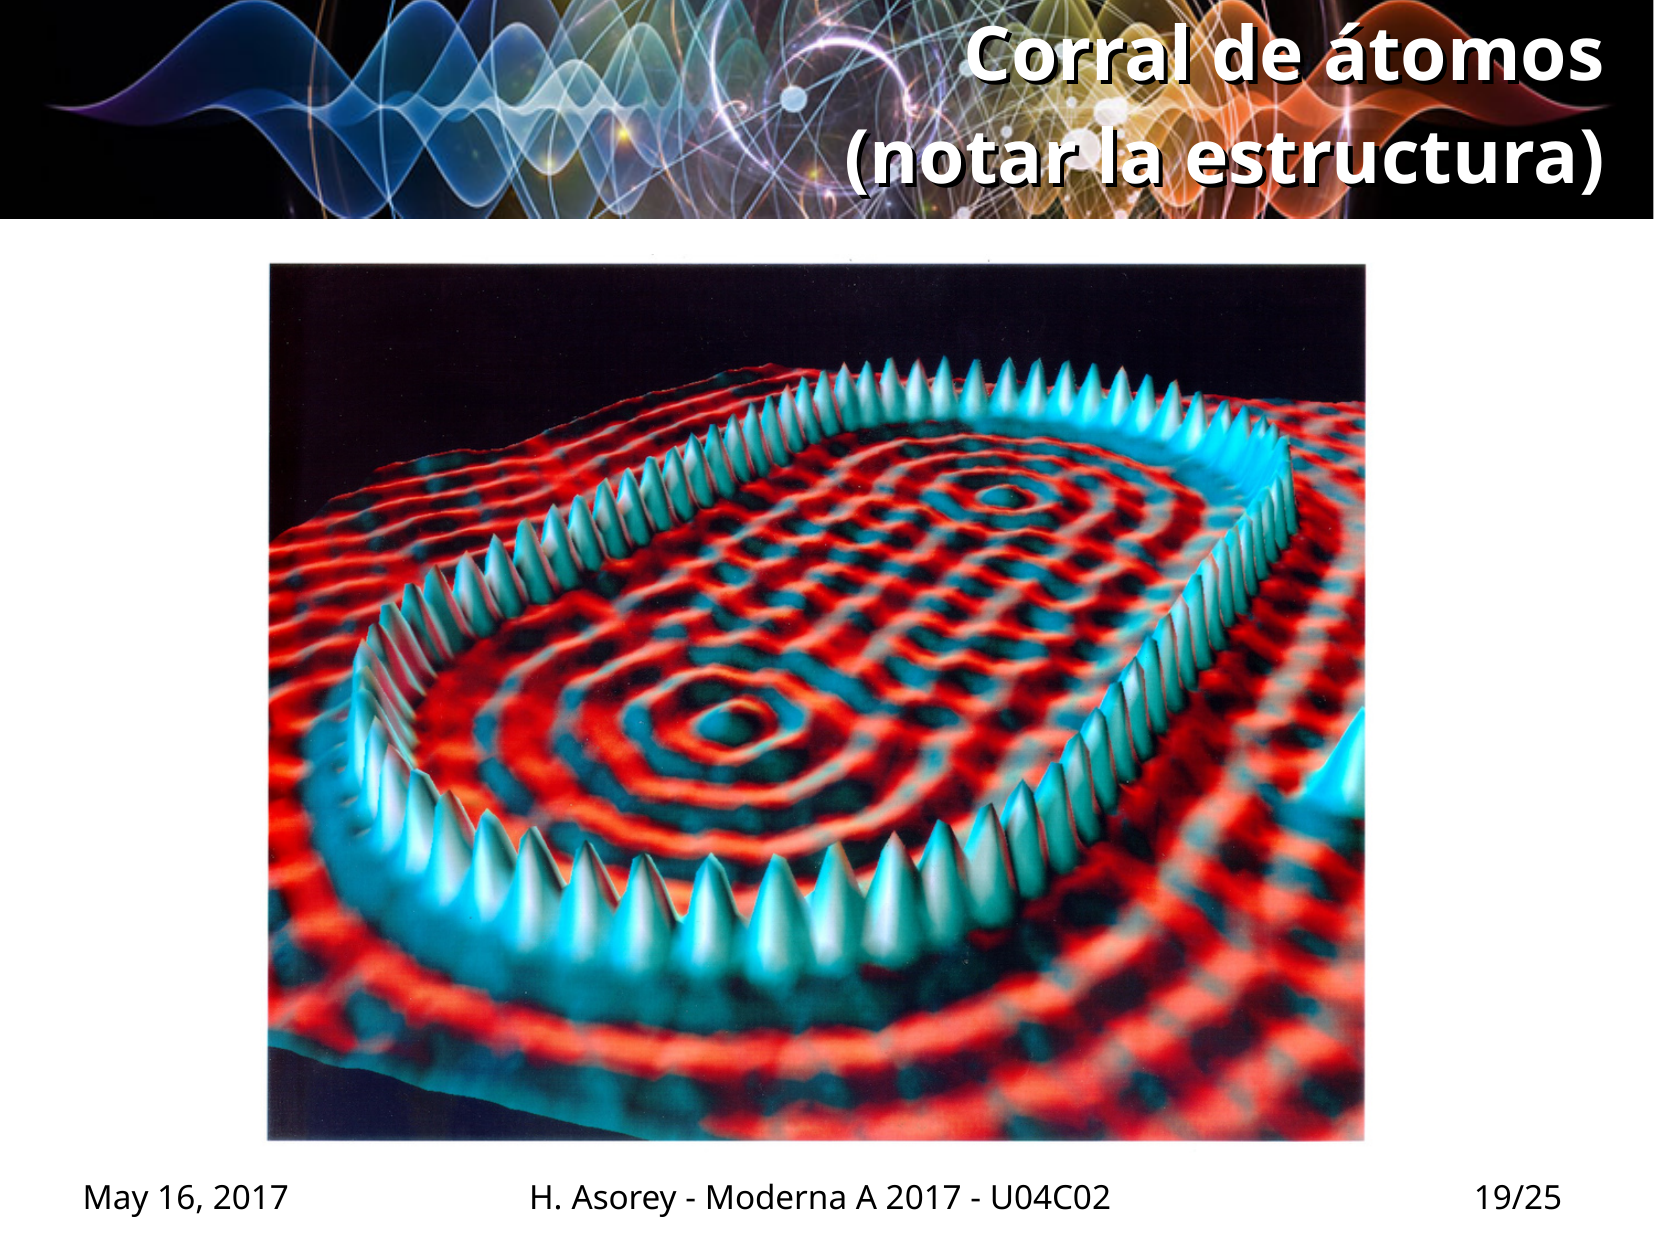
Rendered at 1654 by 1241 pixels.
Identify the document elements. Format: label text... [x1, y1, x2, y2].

title Corral de átomos (notar la estructura) [45, 11, 1606, 195]
picture [0, 0, 1654, 219]
picture [260, 254, 1390, 1156]
